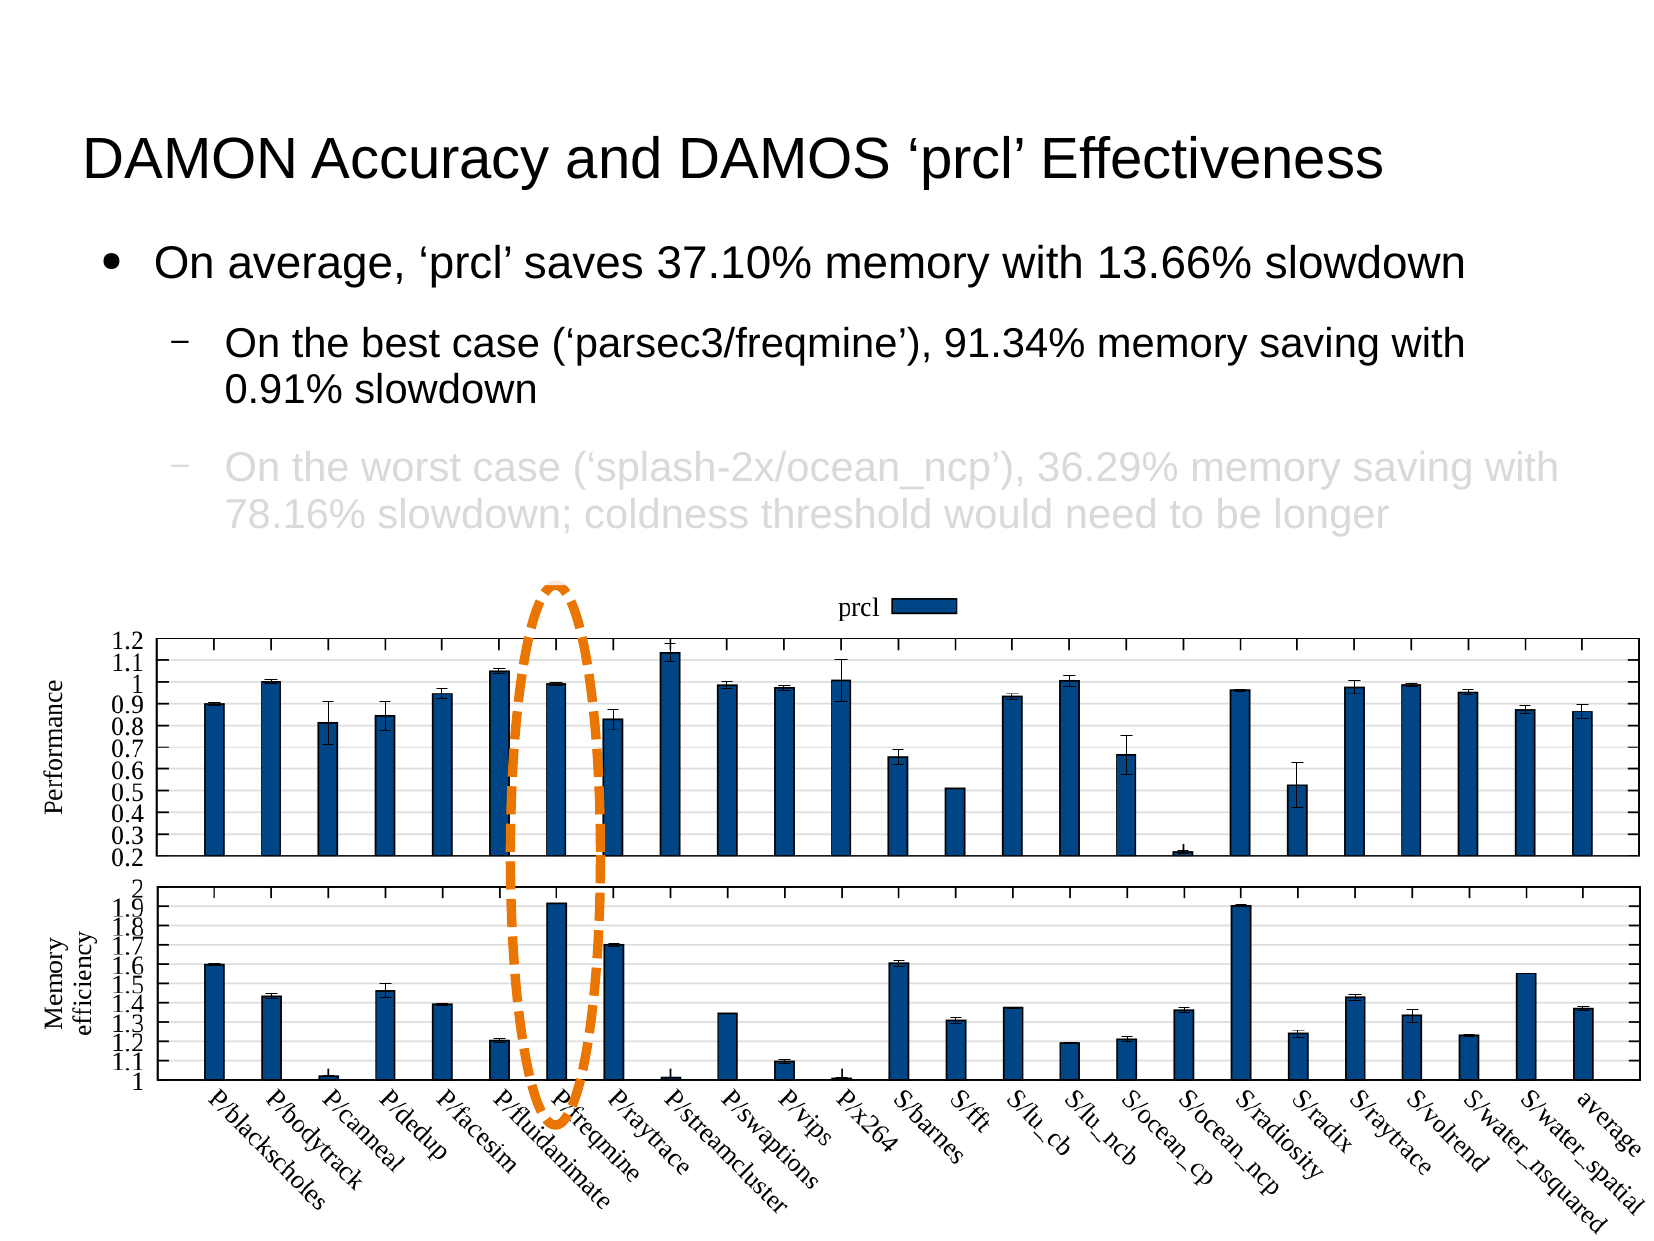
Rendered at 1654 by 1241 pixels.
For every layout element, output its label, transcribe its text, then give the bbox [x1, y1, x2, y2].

list On average, ‘prcl’ saves 37.10% memory with 13.66% slowdown On the best case (‘parsec3/freqmine’), 91.34% memory saving with 0.91% slowdown On the worst case (‘splash-2x/ocean_ncp’), 36.29% memory saving with 78.16% slowdown; coldness threshold would need to be longer [82, 586, 1571, 1111]
list On average, ‘prcl’ saves 37.10% memory with 13.66% slowdown On the best case (‘parsec3/freqmine’), 91.34% memory saving with 0.91% slowdown On the worst case (‘splash-2x/ocean_ncp’), 36.29% memory saving with 78.16% slowdown; coldness threshold would need to be longer [82, 237, 1571, 435]
picture [30, 584, 1654, 1241]
text_box [82, 435, 1571, 586]
title DAMON Accuracy and DAMOS ‘prcl’ Effectiveness [82, 108, 1571, 210]
